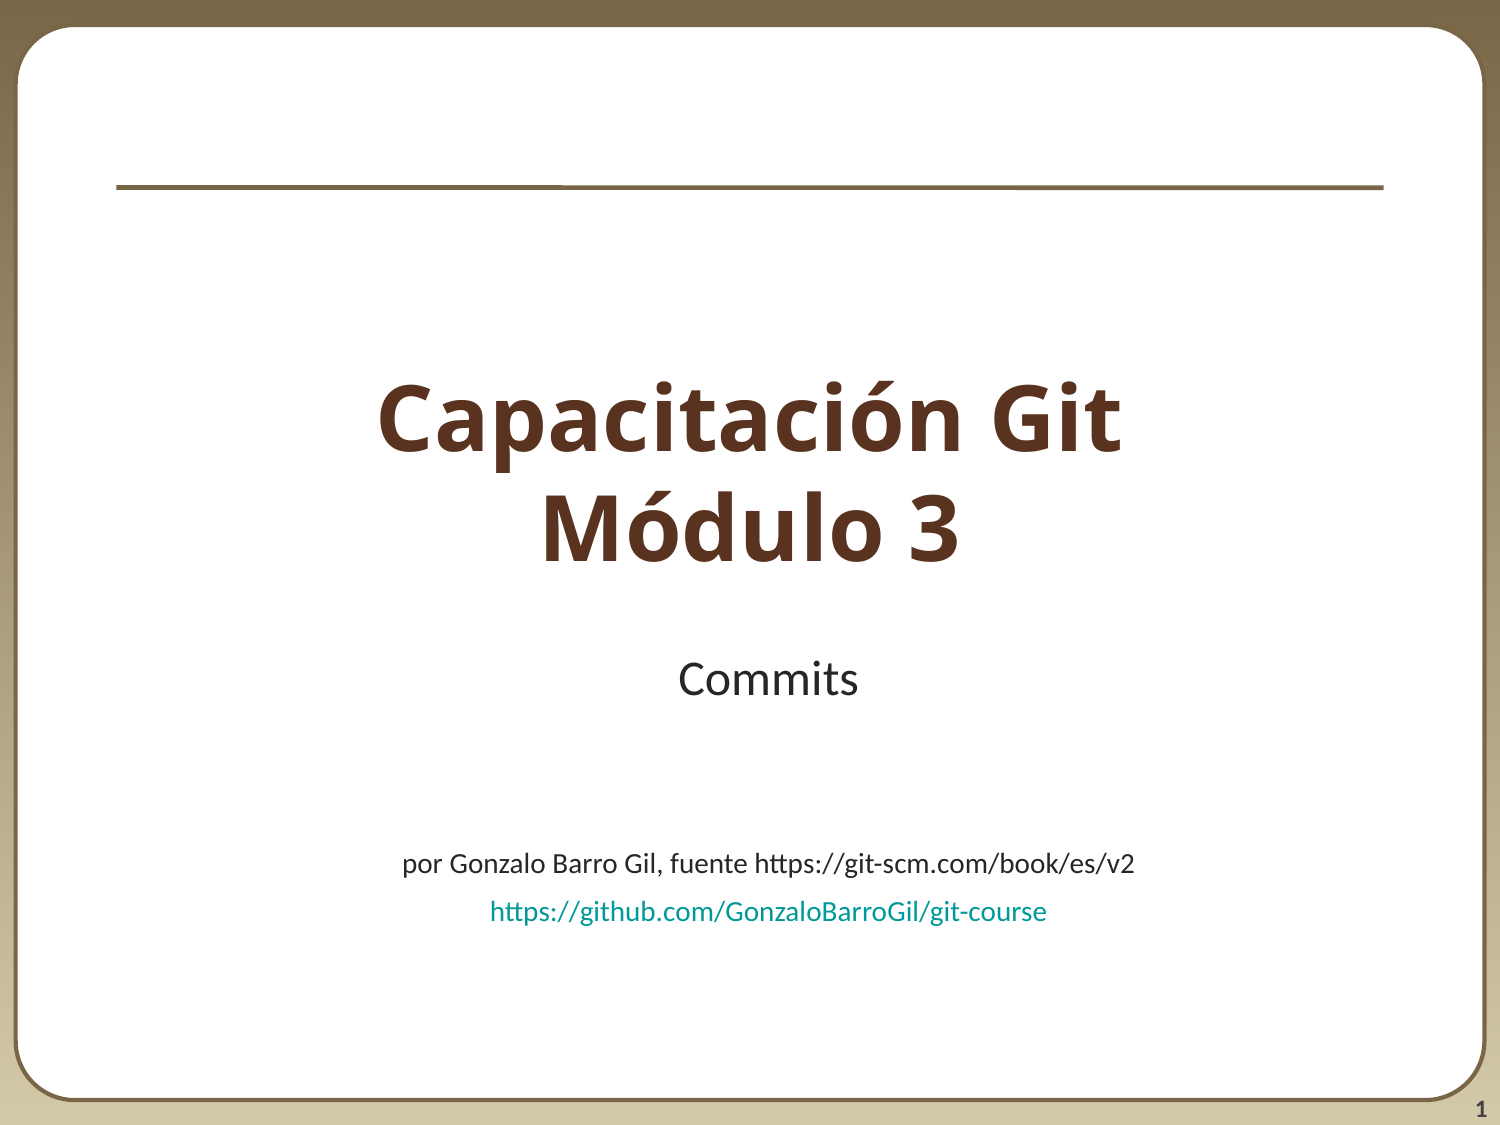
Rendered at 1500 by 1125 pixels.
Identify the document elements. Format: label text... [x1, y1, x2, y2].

title Capacitación Git Módulo 3 [112, 349, 1388, 591]
subtitle Commits por Gonzalo Barro Gil, fuente https://git-scm.com/book/es/v2 https://github.com/GonzaloBarroGil/git-course [112, 637, 1388, 925]
